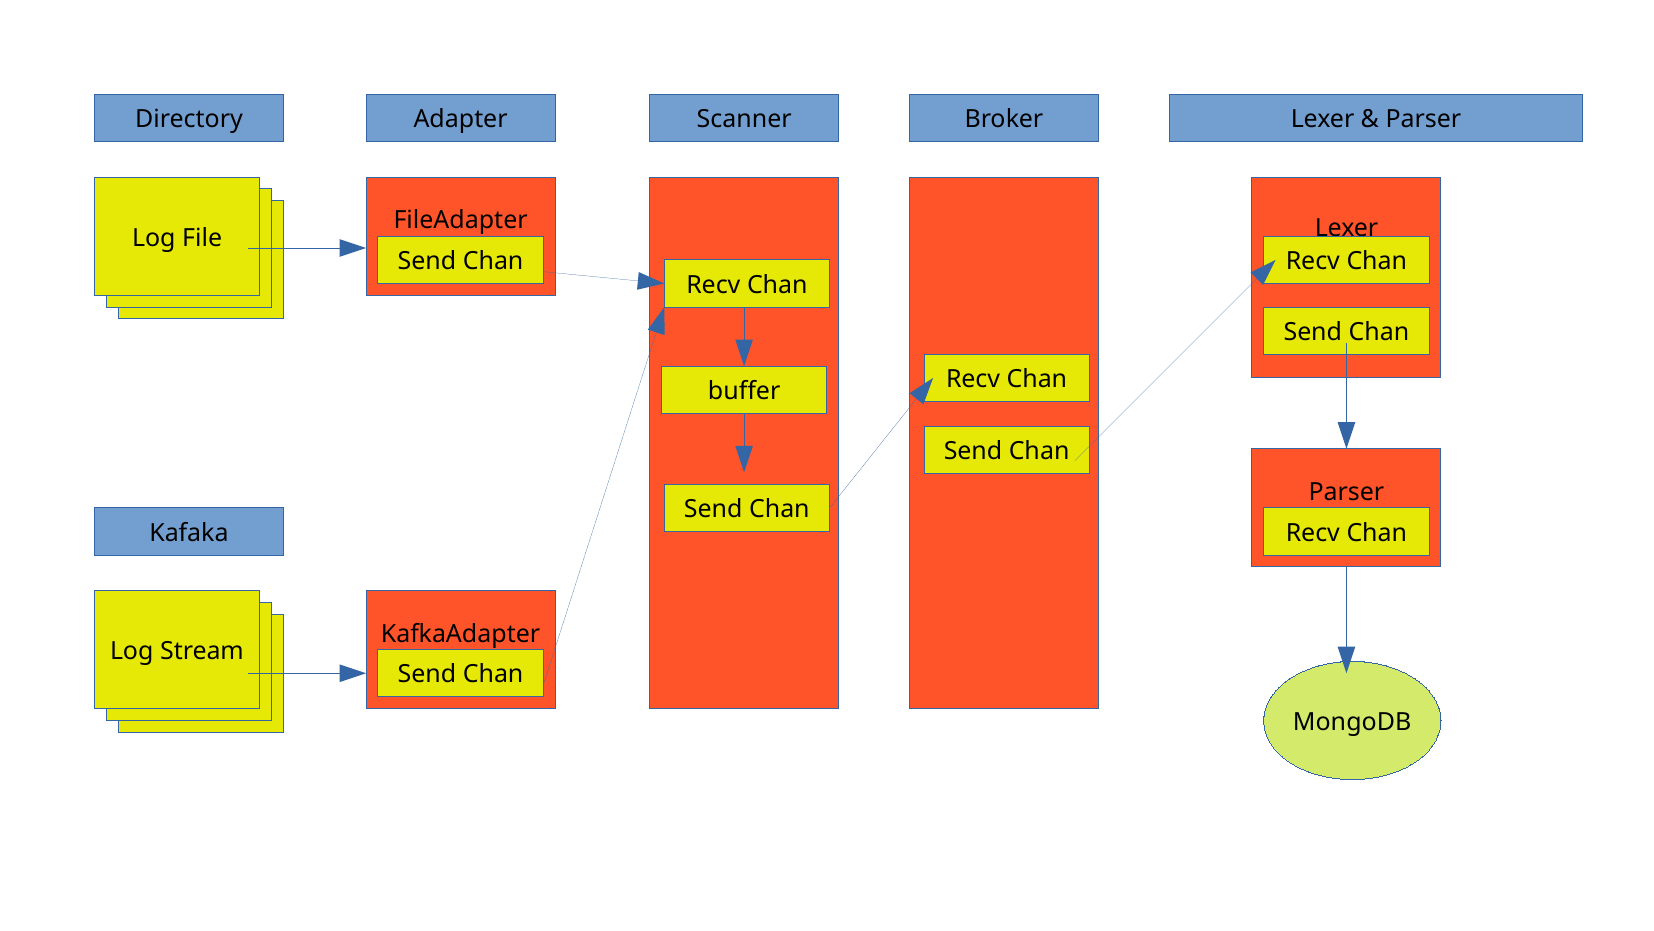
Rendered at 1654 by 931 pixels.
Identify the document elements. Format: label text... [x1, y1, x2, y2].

text_box Lexer [1251, 177, 1441, 378]
text_box Recv Chan [1263, 507, 1430, 556]
text_box Scanner [649, 94, 839, 142]
text_box Recv Chan [1263, 236, 1430, 284]
text_box [909, 177, 1099, 709]
text_box Log File [94, 177, 260, 296]
text_box Adapter [366, 94, 556, 142]
text_box Recv Chan [924, 354, 1090, 402]
text_box Parser [1251, 448, 1441, 567]
text_box FileAdapter [366, 177, 556, 296]
text_box Log Stream [94, 590, 260, 709]
text_box Send Chan [377, 236, 544, 284]
text_box Send Chan [377, 649, 544, 697]
text_box [260, 602, 284, 673]
text_box Kafaka [94, 507, 284, 556]
text_box Directory [94, 94, 284, 142]
text_box [649, 331, 655, 351]
text_box Send Chan [924, 426, 1090, 474]
text_box Lexer & Parser [1169, 94, 1583, 142]
text_box MongoDB [1263, 661, 1442, 780]
text_box [649, 284, 664, 326]
text_box Send Chan [1263, 307, 1430, 355]
text_box [260, 188, 284, 248]
text_box [106, 674, 284, 733]
text_box Recv Chan [664, 259, 830, 308]
text_box buffer [661, 366, 827, 414]
text_box [909, 394, 915, 406]
text_box [106, 249, 284, 319]
text_box Broker [909, 94, 1099, 142]
text_box KafkaAdapter [366, 590, 556, 709]
text_box [649, 177, 839, 709]
text_box Send Chan [664, 484, 830, 532]
